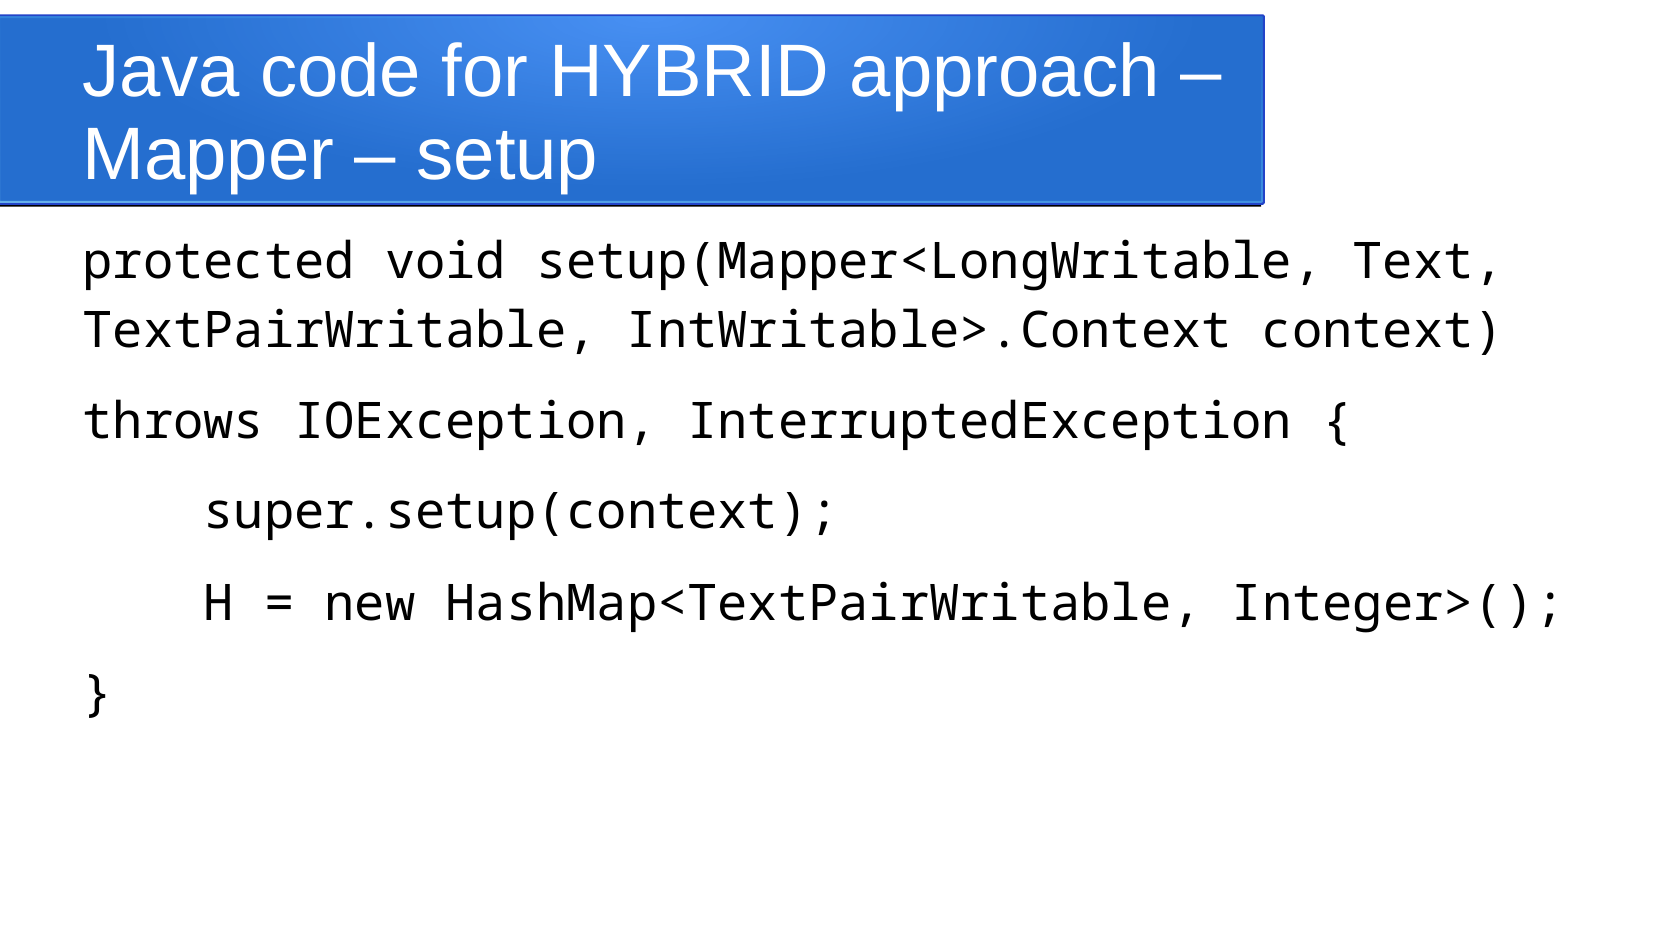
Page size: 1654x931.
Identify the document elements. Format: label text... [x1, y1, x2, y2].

title Java code for HYBRID approach – Mapper – setup [82, 29, 1235, 196]
list protected void setup(Mapper<LongWritable, Text, TextPairWritable, IntWritable>.Context context) throws IOException, InterruptedException { super.setup(context); H = new HashMap<TextPairWritable, Integer>(); } [82, 224, 1571, 764]
